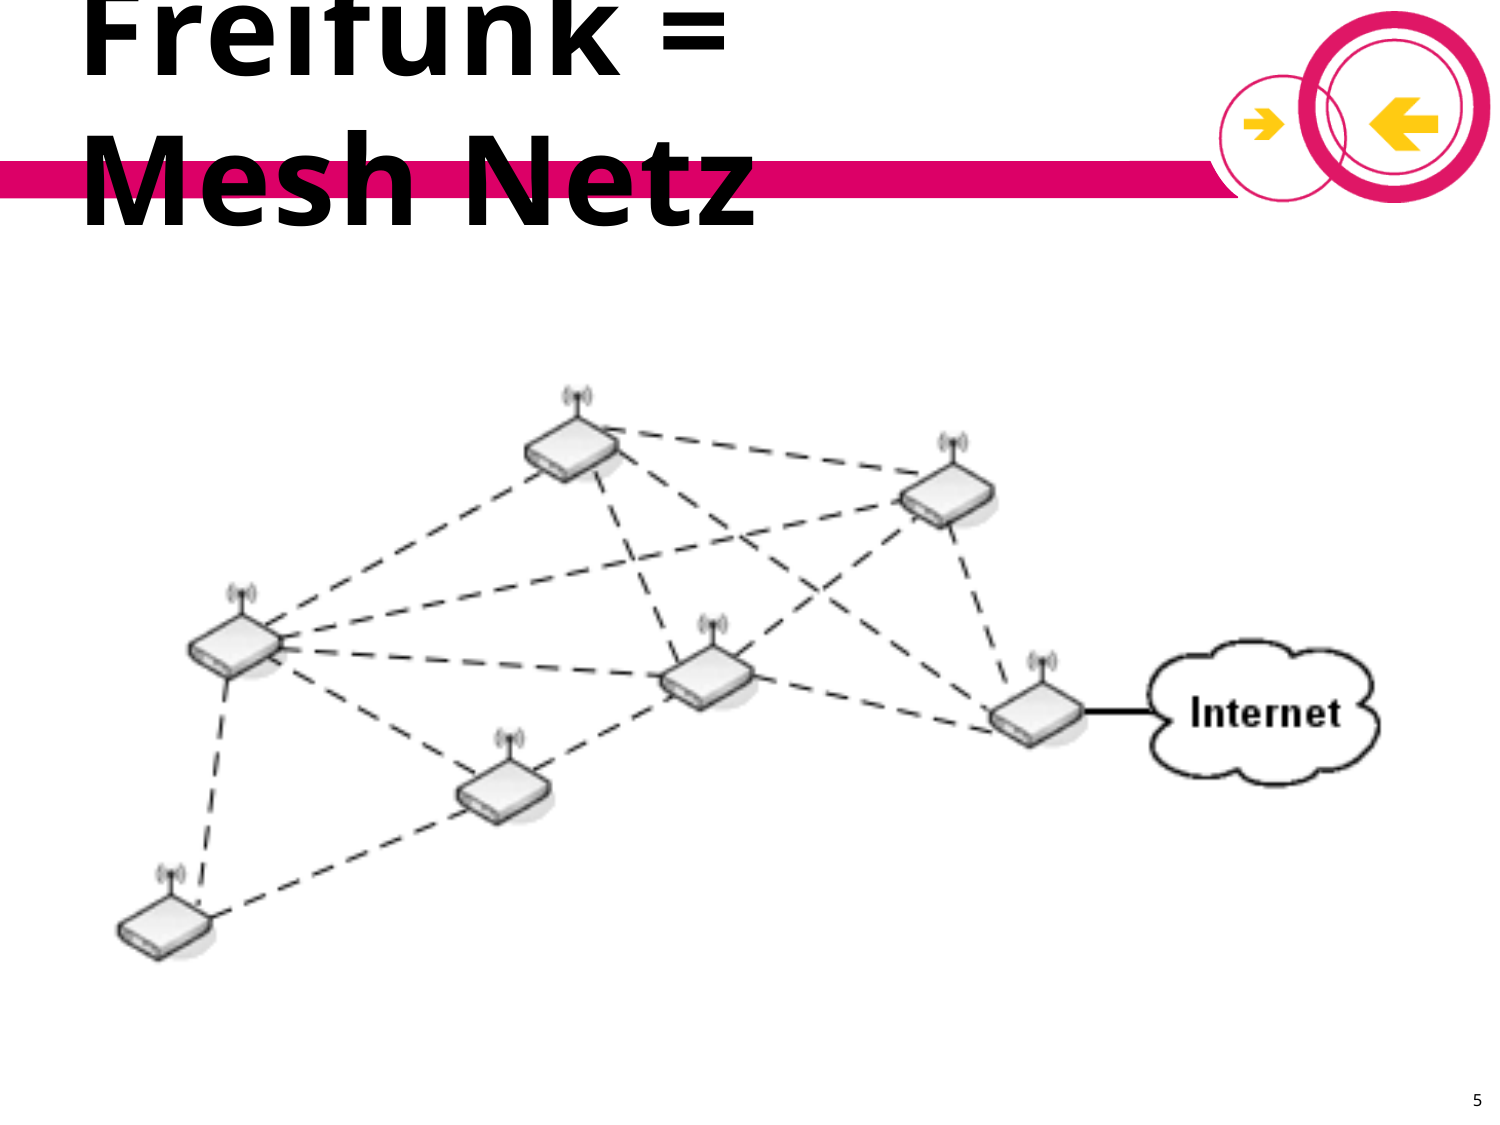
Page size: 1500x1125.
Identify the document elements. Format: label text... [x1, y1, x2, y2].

slide_number <Foliennummer> [1202, 1077, 1483, 1125]
picture [1218, 11, 1491, 203]
title Freifunk = Mesh Netz [76, 40, 1060, 161]
picture [88, 361, 1443, 1024]
